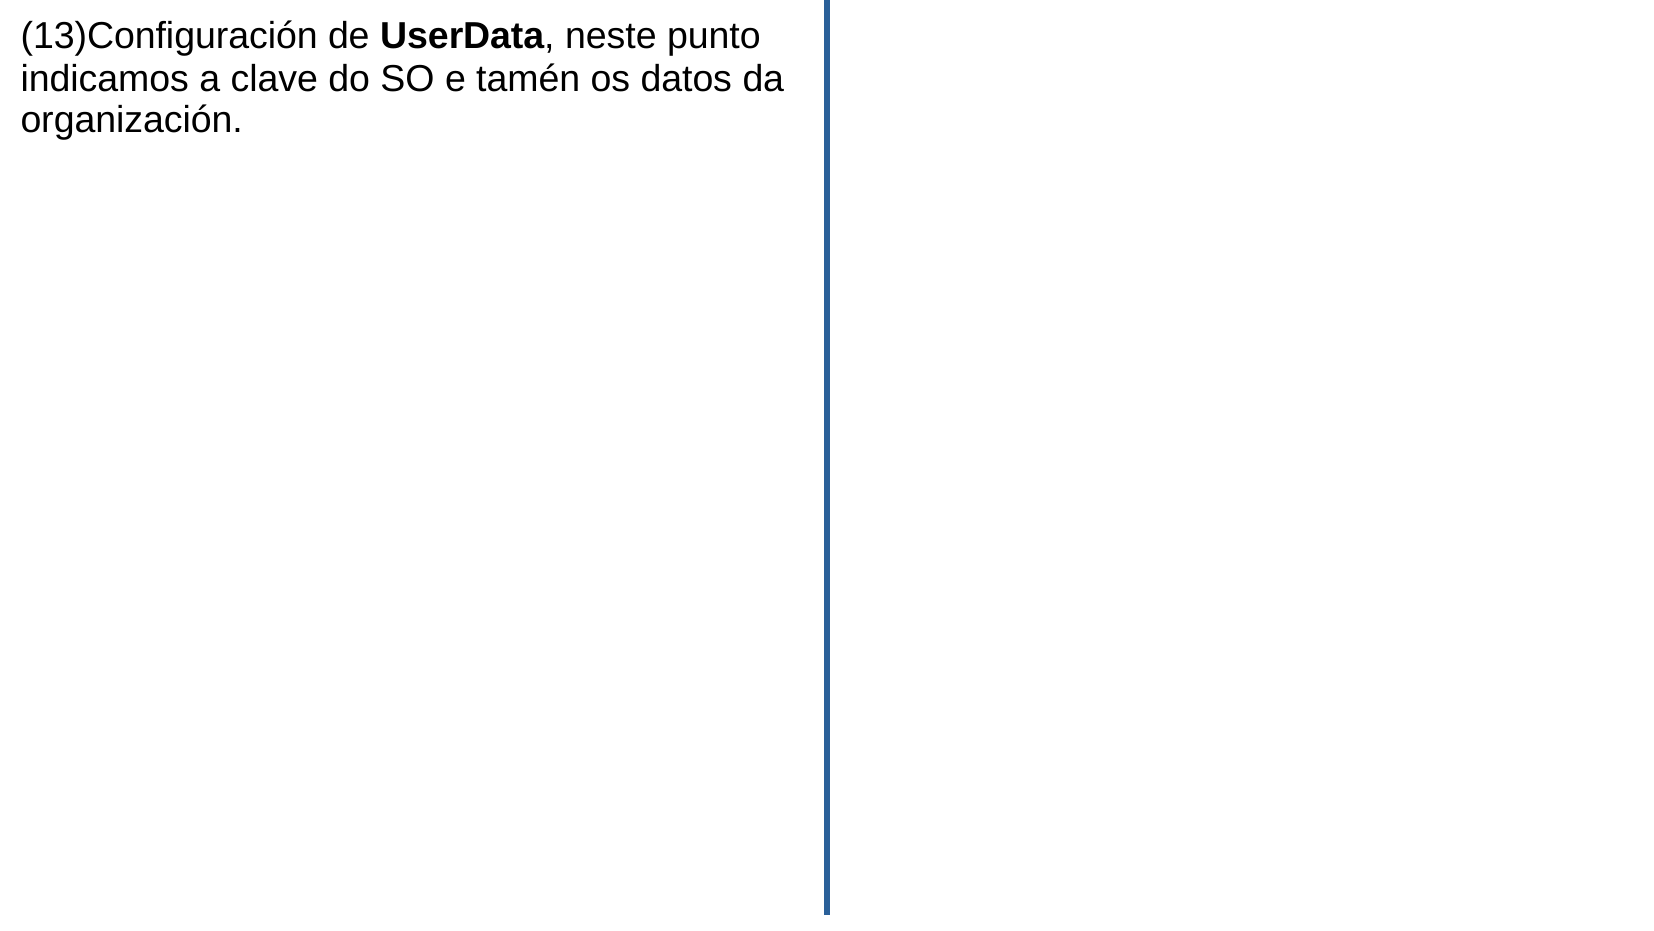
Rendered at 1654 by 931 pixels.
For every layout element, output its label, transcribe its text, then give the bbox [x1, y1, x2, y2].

text_box (13)Configuración de UserData, neste punto indicamos a clave do SO e tamén os datos da organización. [5, 7, 804, 149]
